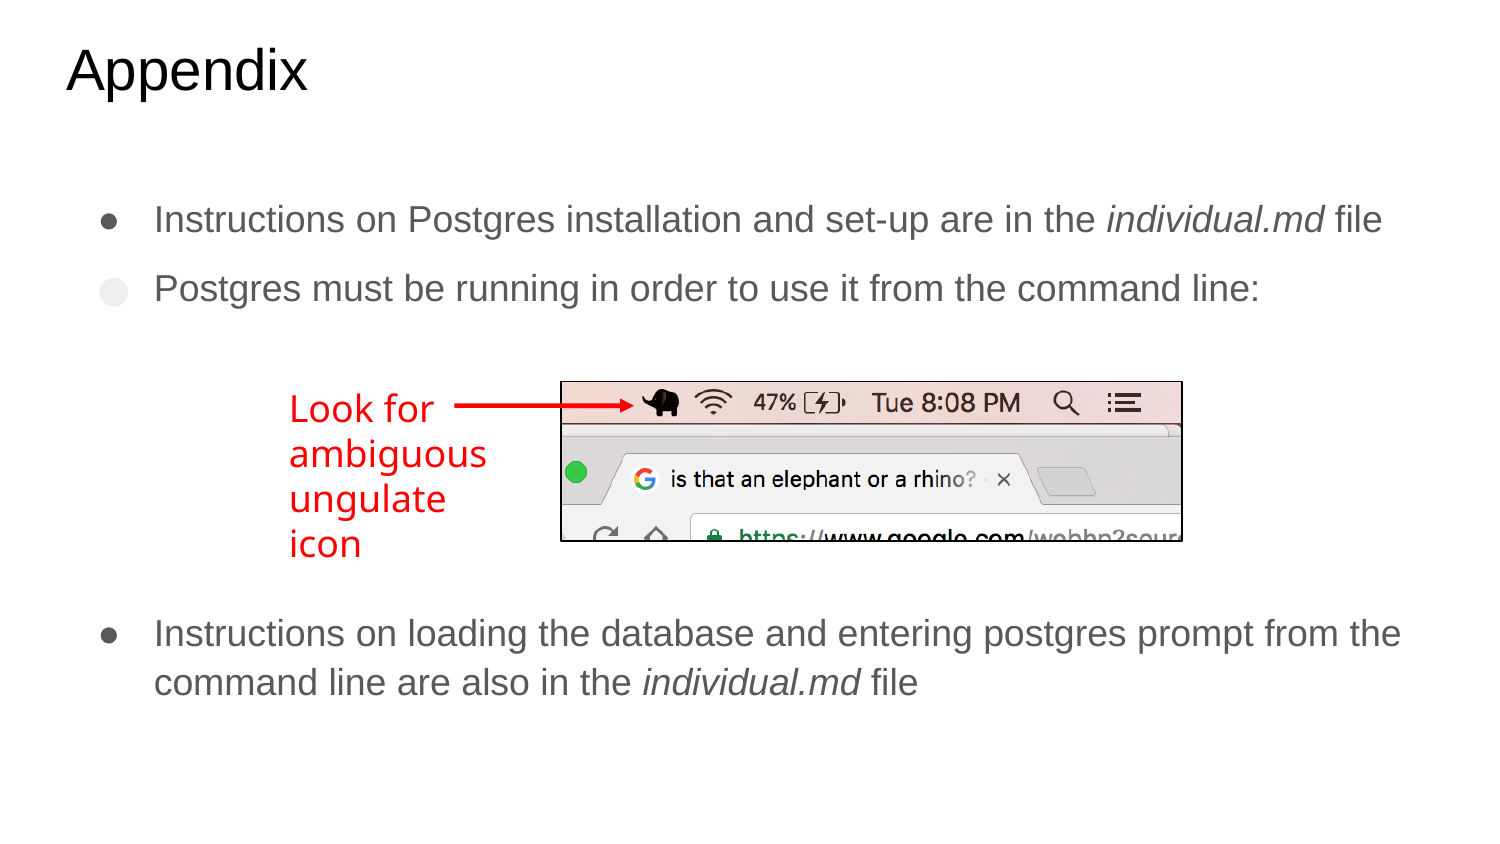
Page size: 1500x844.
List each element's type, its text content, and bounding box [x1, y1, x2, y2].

list Instructions on Postgres installation and set-up are in the individual.md file Postgres must be running in order to use it from the command line: Instructions on loading the database and entering postgres prompt from the command line are also in the individual.md file [63, 177, 1462, 736]
title Appendix [51, 23, 1449, 126]
text_box Look for ambiguous ungulate icon [273, 370, 545, 512]
